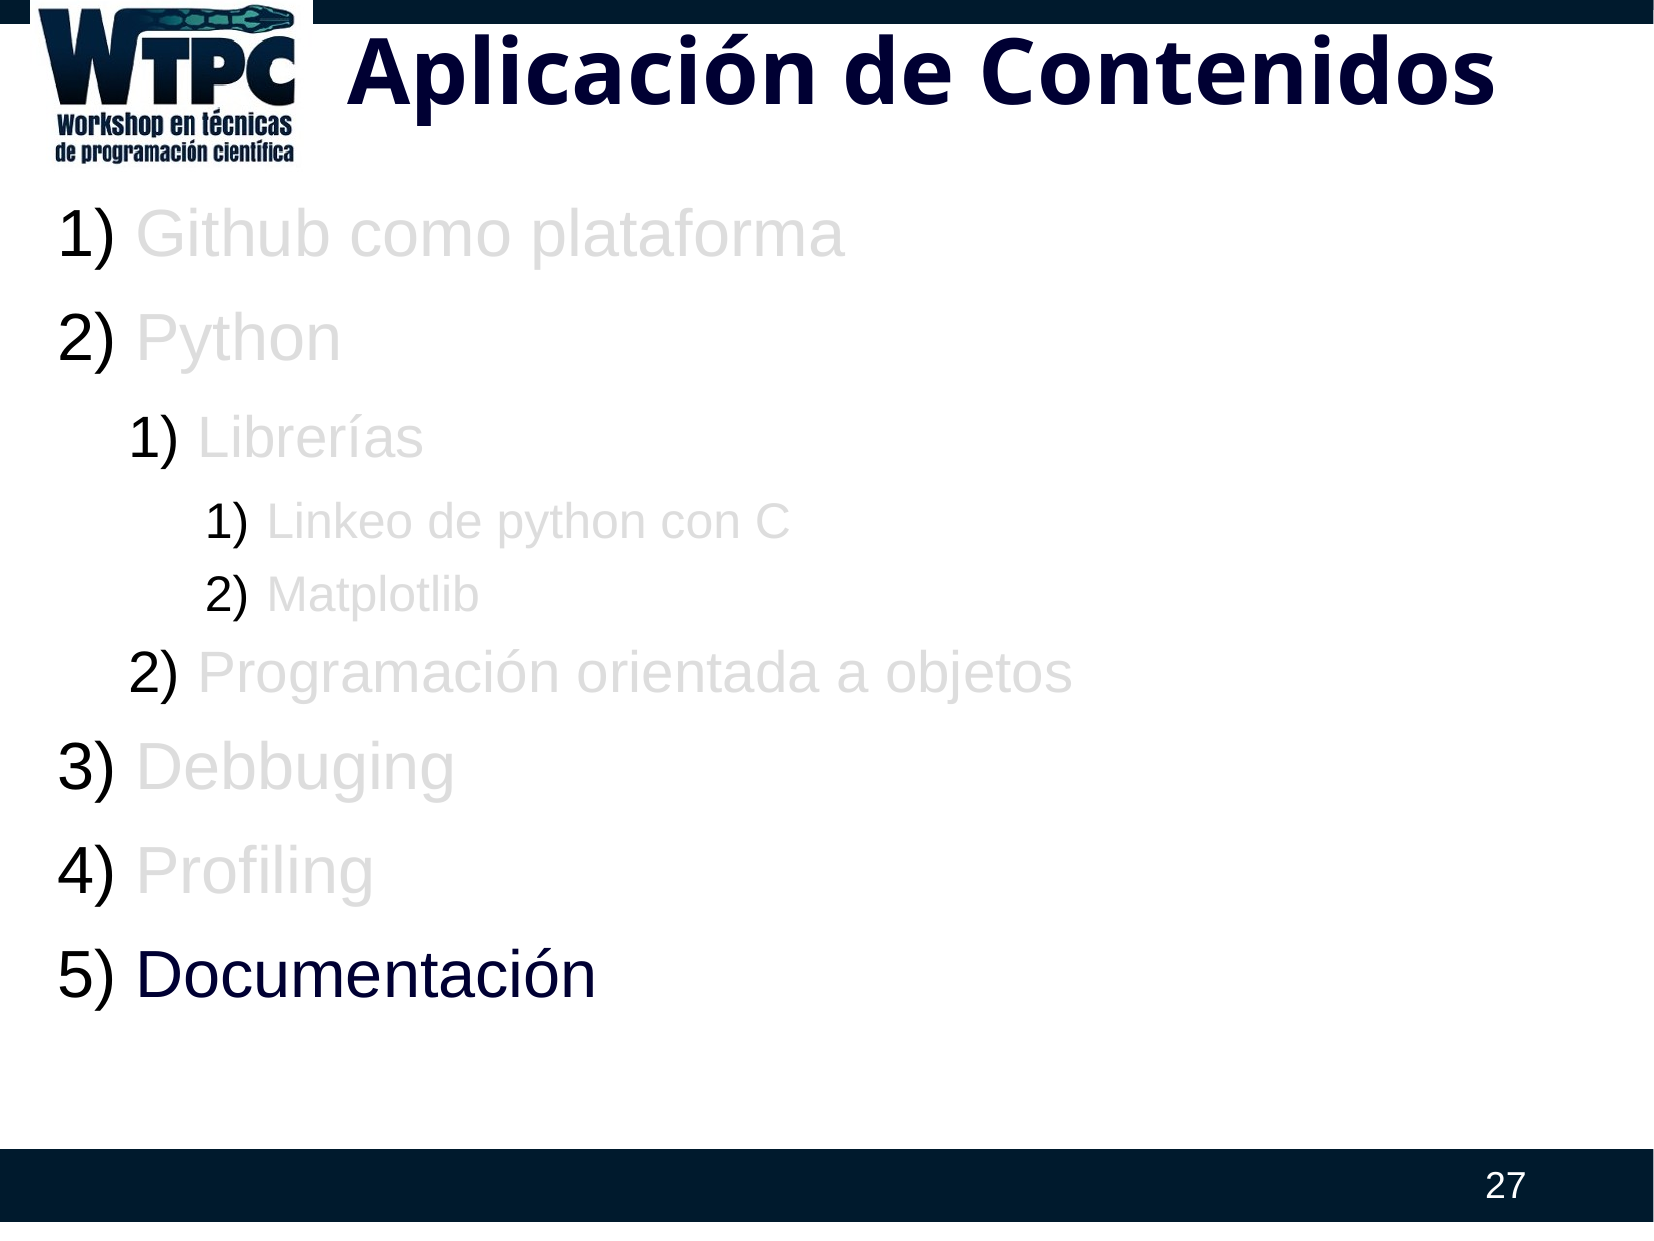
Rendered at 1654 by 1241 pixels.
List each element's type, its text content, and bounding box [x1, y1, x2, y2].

picture [0, 0, 1654, 175]
list Github como plataforma Python Librerías Linkeo de python con C Matplotlib Programación orientada a objetos Debbuging Profiling Documentación [39, 195, 1617, 1106]
title Aplicación de Contenidos [347, 24, 1569, 125]
text_box <número> [1470, 1156, 1654, 1228]
picture [0, 1149, 1654, 1223]
